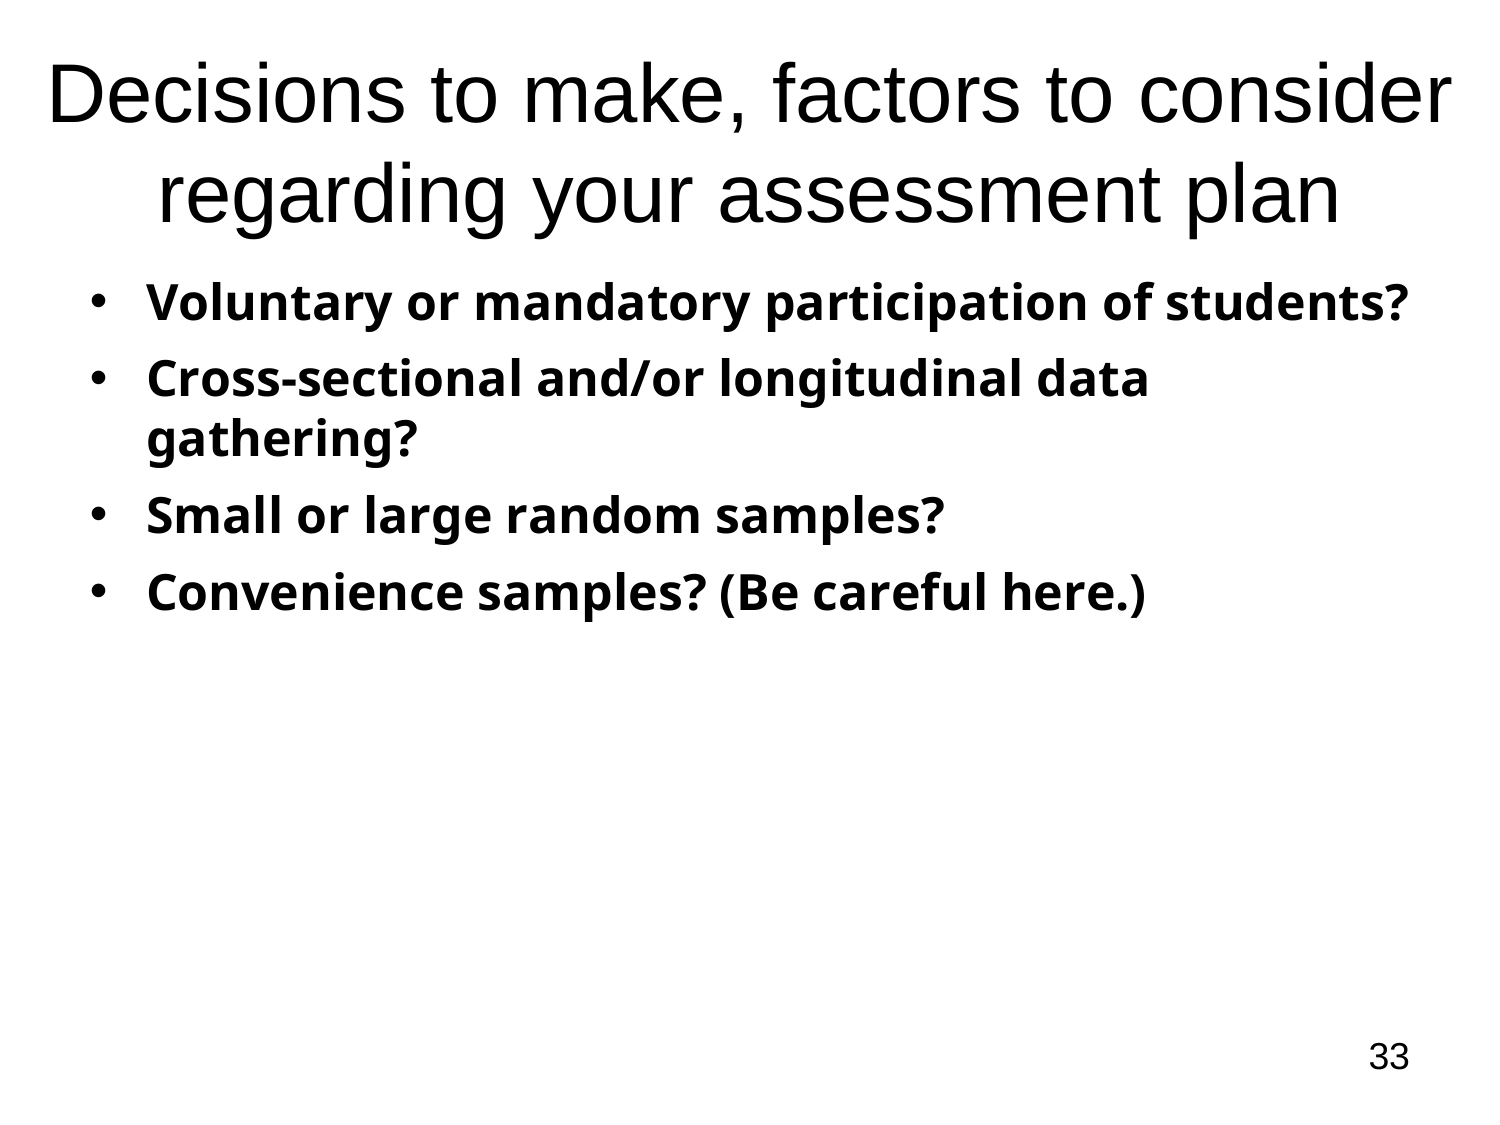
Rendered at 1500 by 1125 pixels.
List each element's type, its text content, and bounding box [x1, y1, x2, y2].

title Decisions to make, factors to consider regarding your assessment plan [0, 45, 1500, 233]
list Voluntary or mandatory participation of students? Cross-sectional and/or longitudinal data gathering? Small or large random samples? Convenience samples? (Be careful here.) [75, 262, 1426, 1005]
